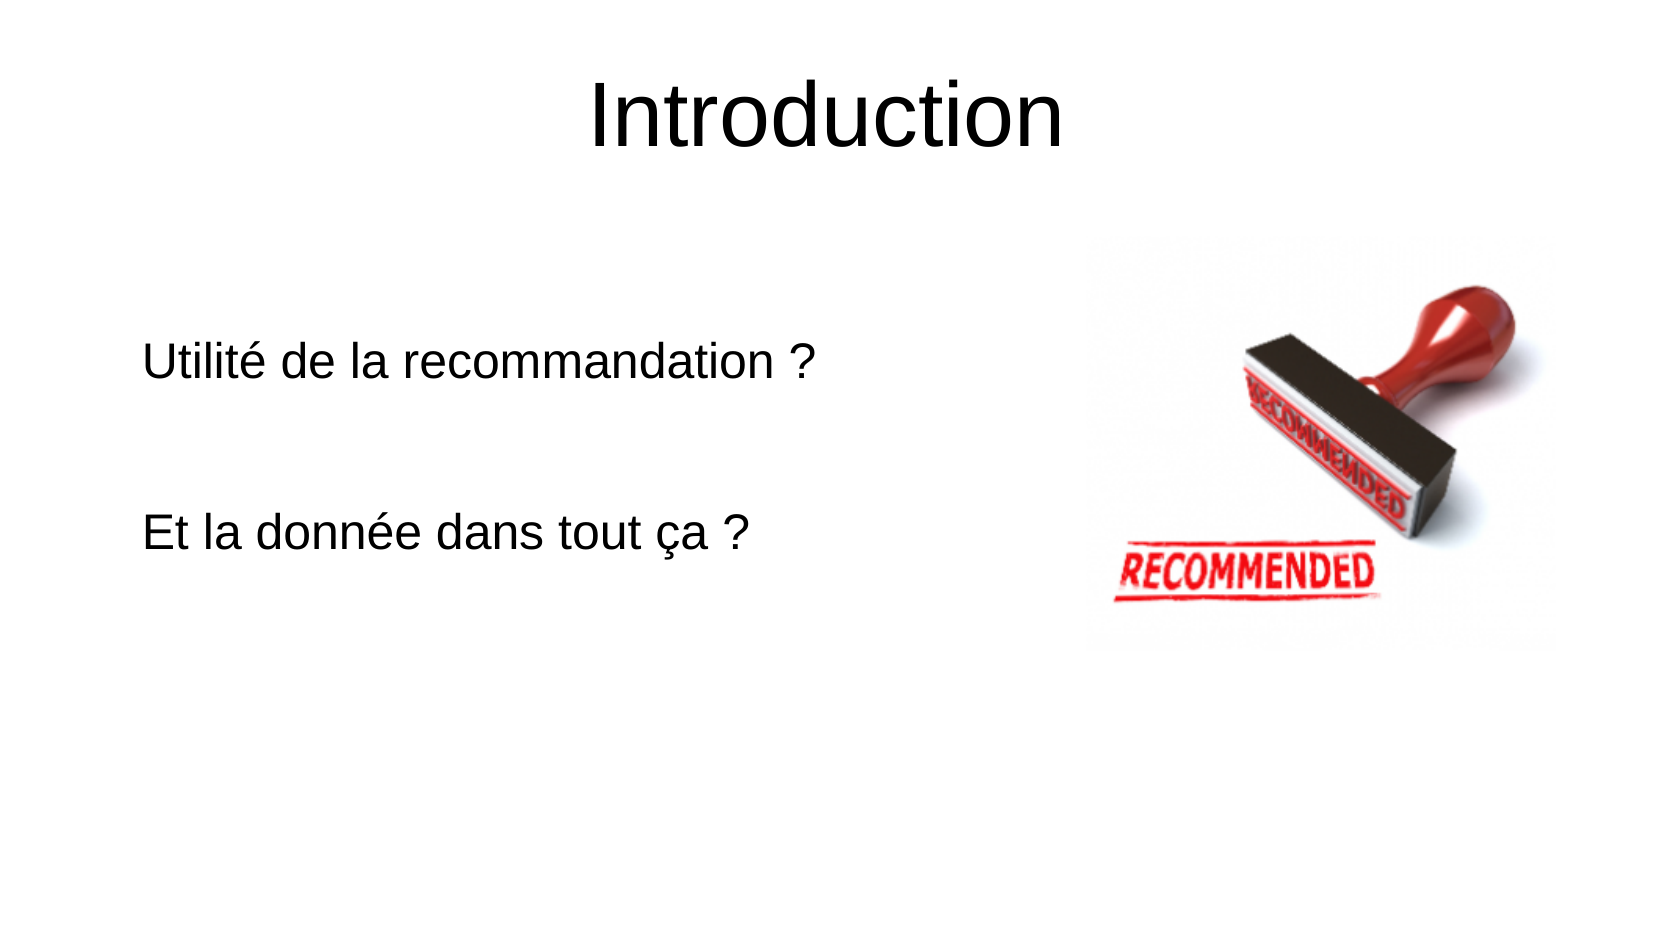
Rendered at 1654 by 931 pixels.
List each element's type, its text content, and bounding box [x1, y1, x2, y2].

list Utilité de la recommandation ? Et la donnée dans tout ça ? [70, 248, 1560, 788]
title Introduction [82, 37, 1571, 193]
picture [1086, 236, 1556, 651]
